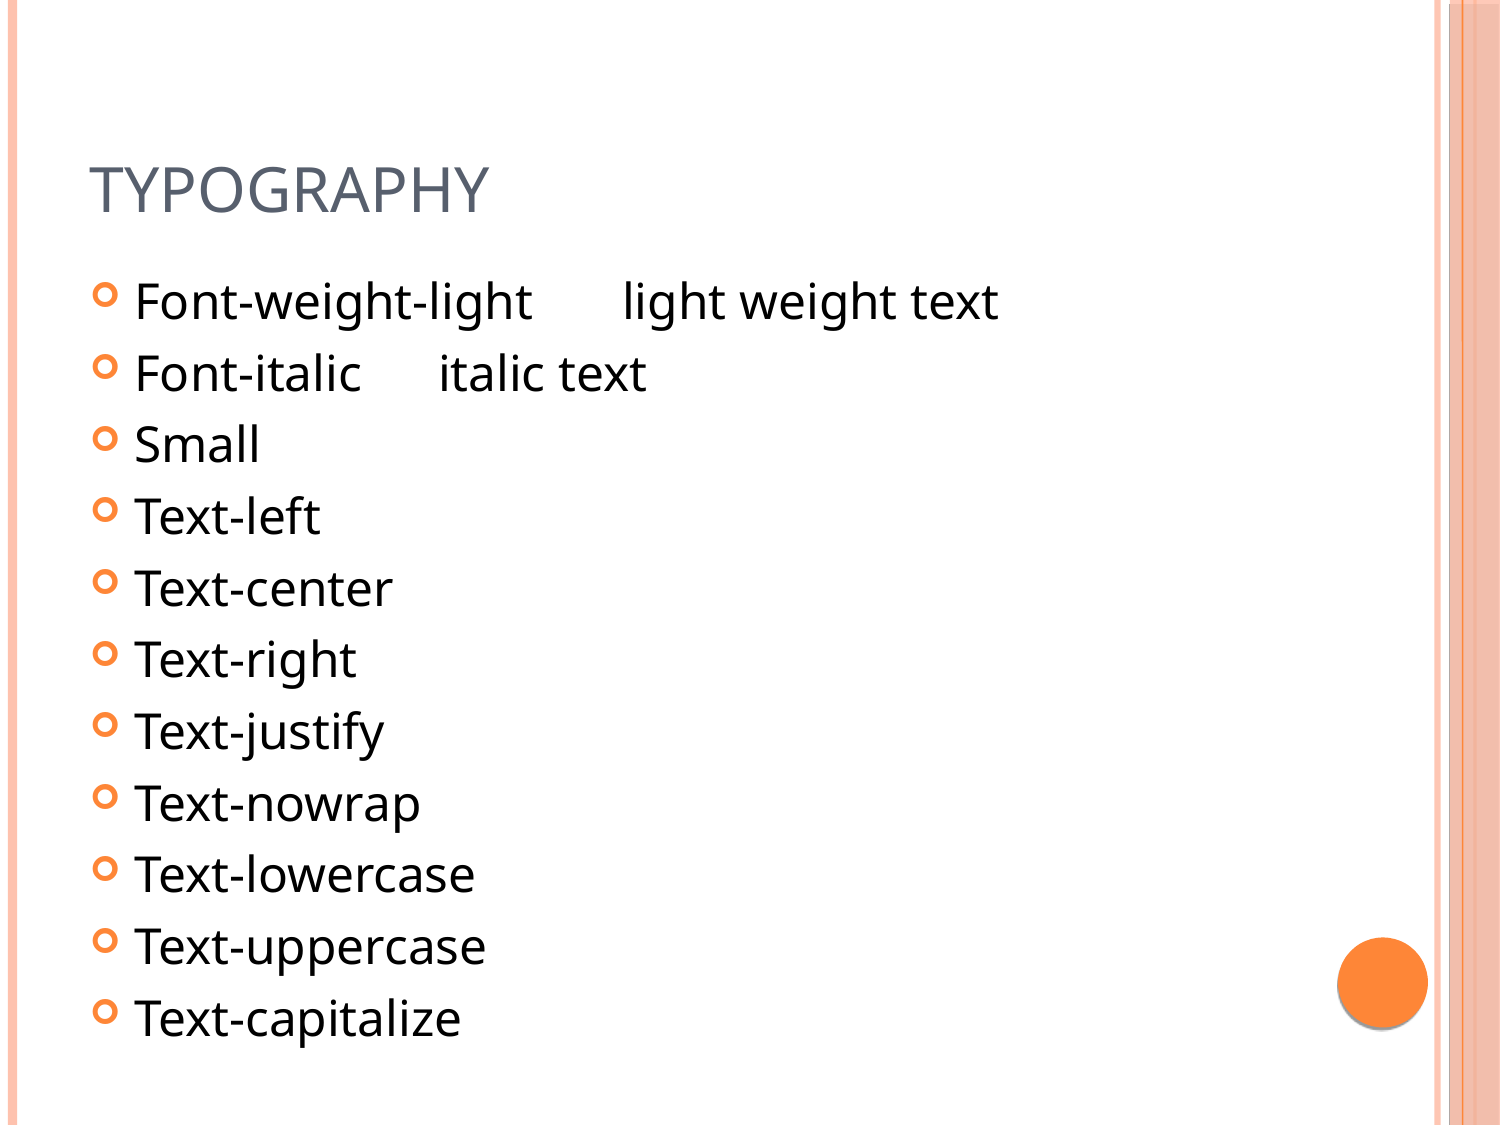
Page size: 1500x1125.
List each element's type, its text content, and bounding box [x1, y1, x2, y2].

title Typography [75, 45, 1300, 233]
list Font-weight-light light weight text Font-italic italic text Small Text-left Text-center Text-right Text-justify Text-nowrap Text-lowercase Text-uppercase Text-capitalize [75, 262, 1300, 1062]
